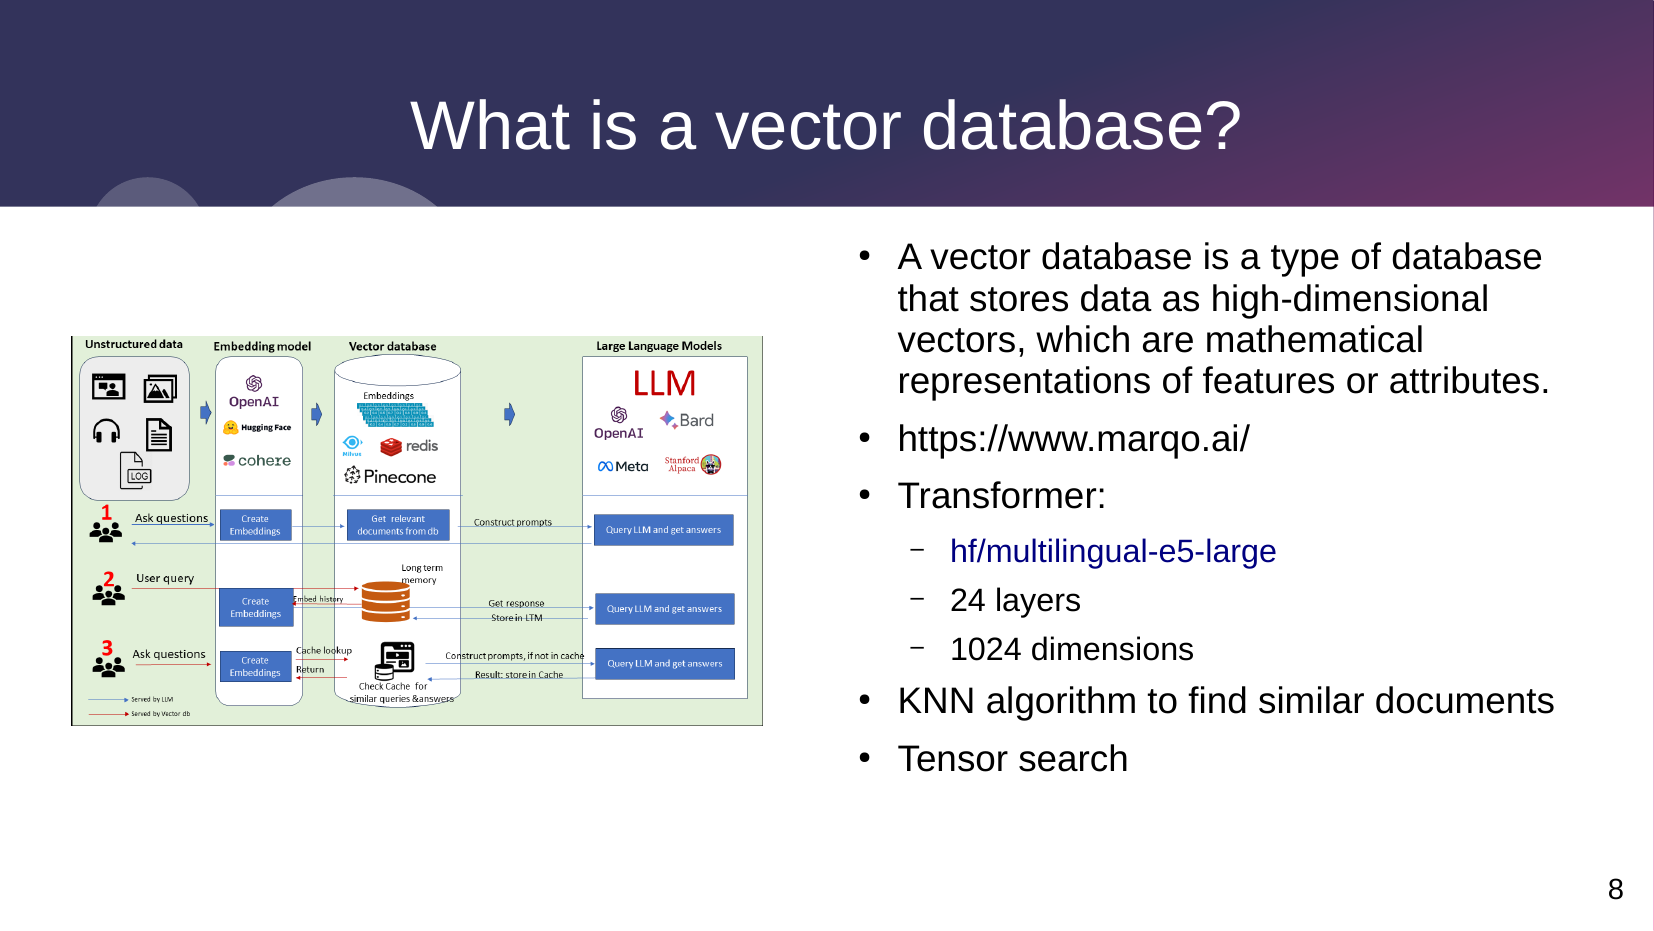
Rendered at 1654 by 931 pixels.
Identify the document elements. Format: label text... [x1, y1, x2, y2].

list A vector database is a type of database that stores data as high-dimensional vectors, which are mathematical representations of features or attributes. https://www.marqo.ai/ Transformer: hf/multilingual-e5-large 24 layers 1024 dimensions KNN algorithm to find similar documents Tensor search [845, 236, 1566, 827]
picture [71, 336, 763, 726]
title What is a vector database? [88, 44, 1565, 207]
